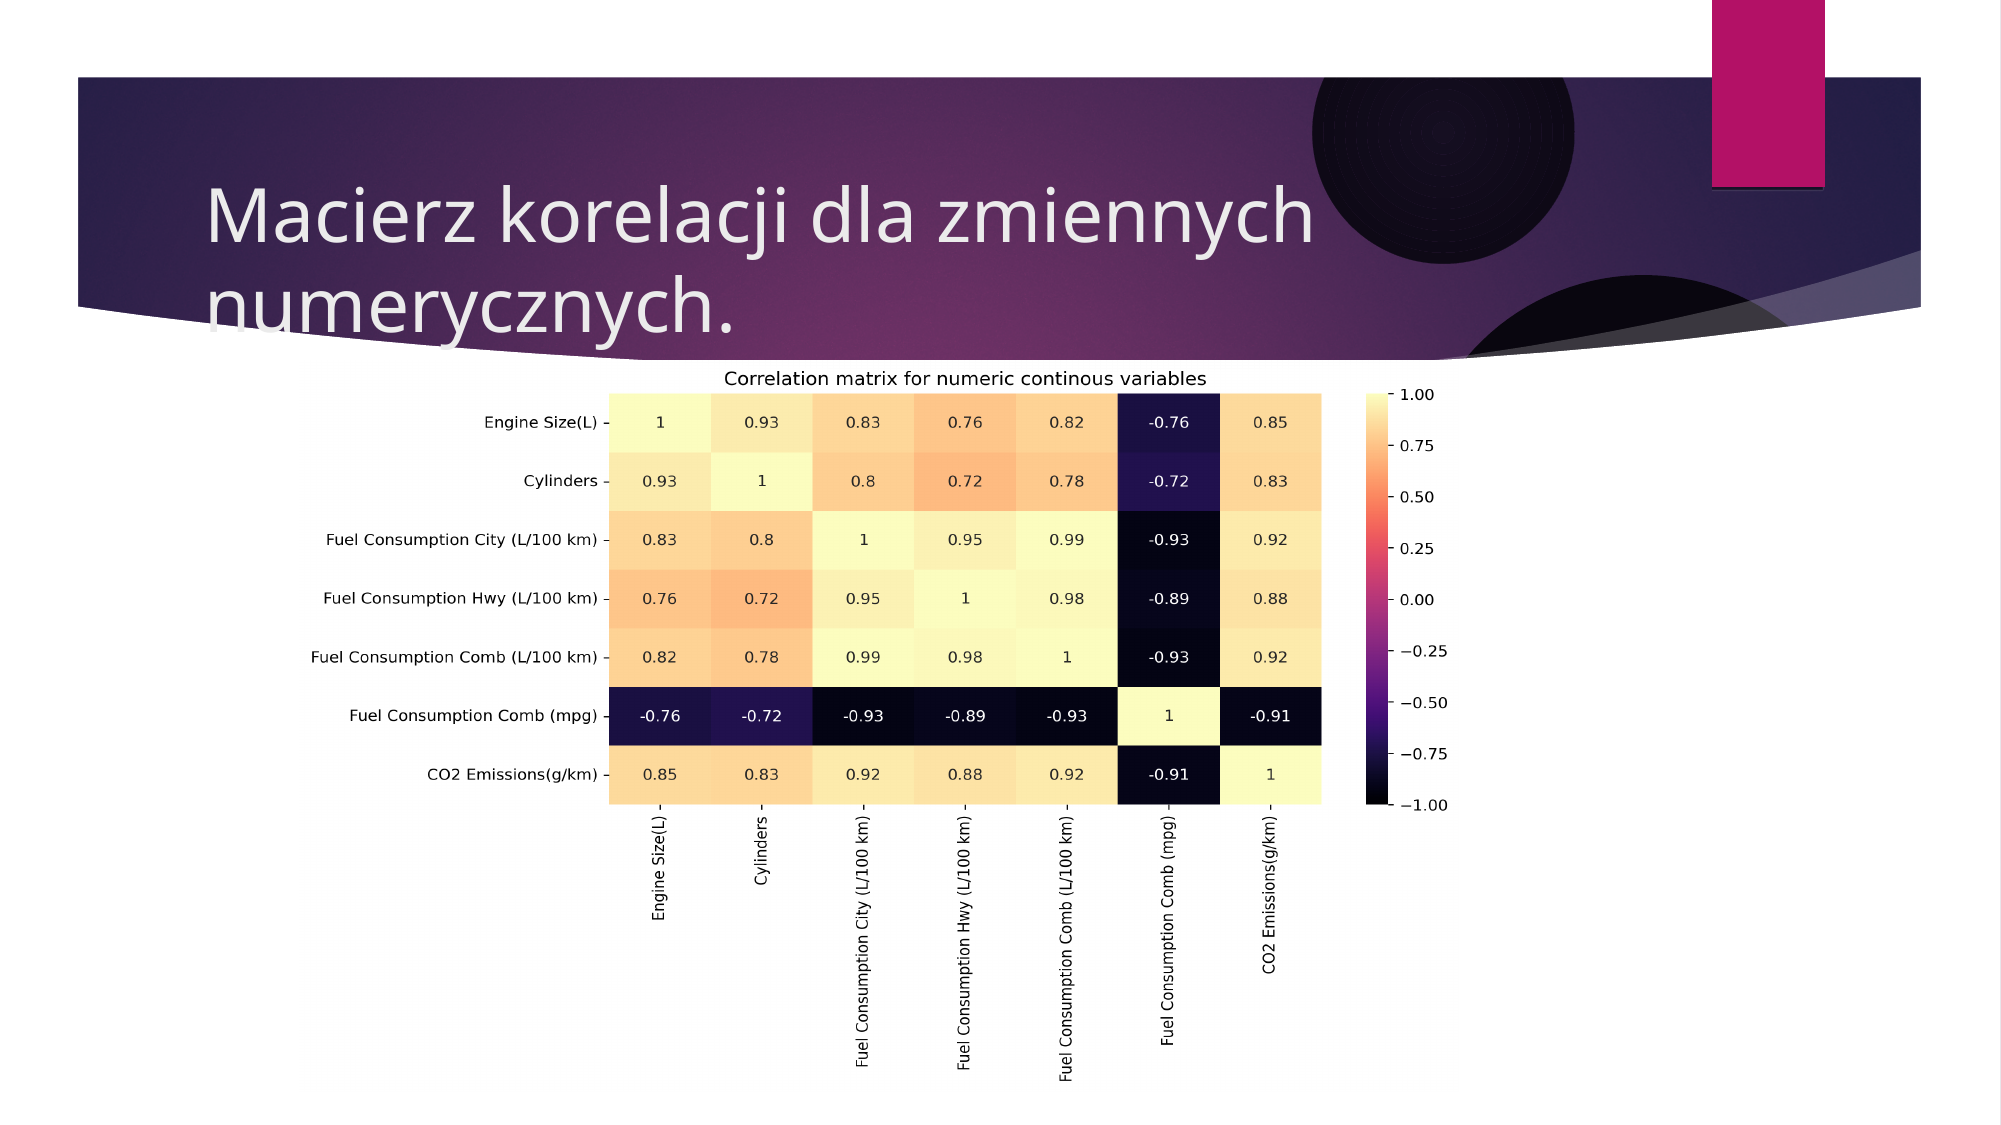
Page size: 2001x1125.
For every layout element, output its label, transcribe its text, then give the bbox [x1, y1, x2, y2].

picture [299, 360, 1459, 1092]
title Macierz korelacji dla zmiennych numerycznych. [189, 159, 1627, 276]
